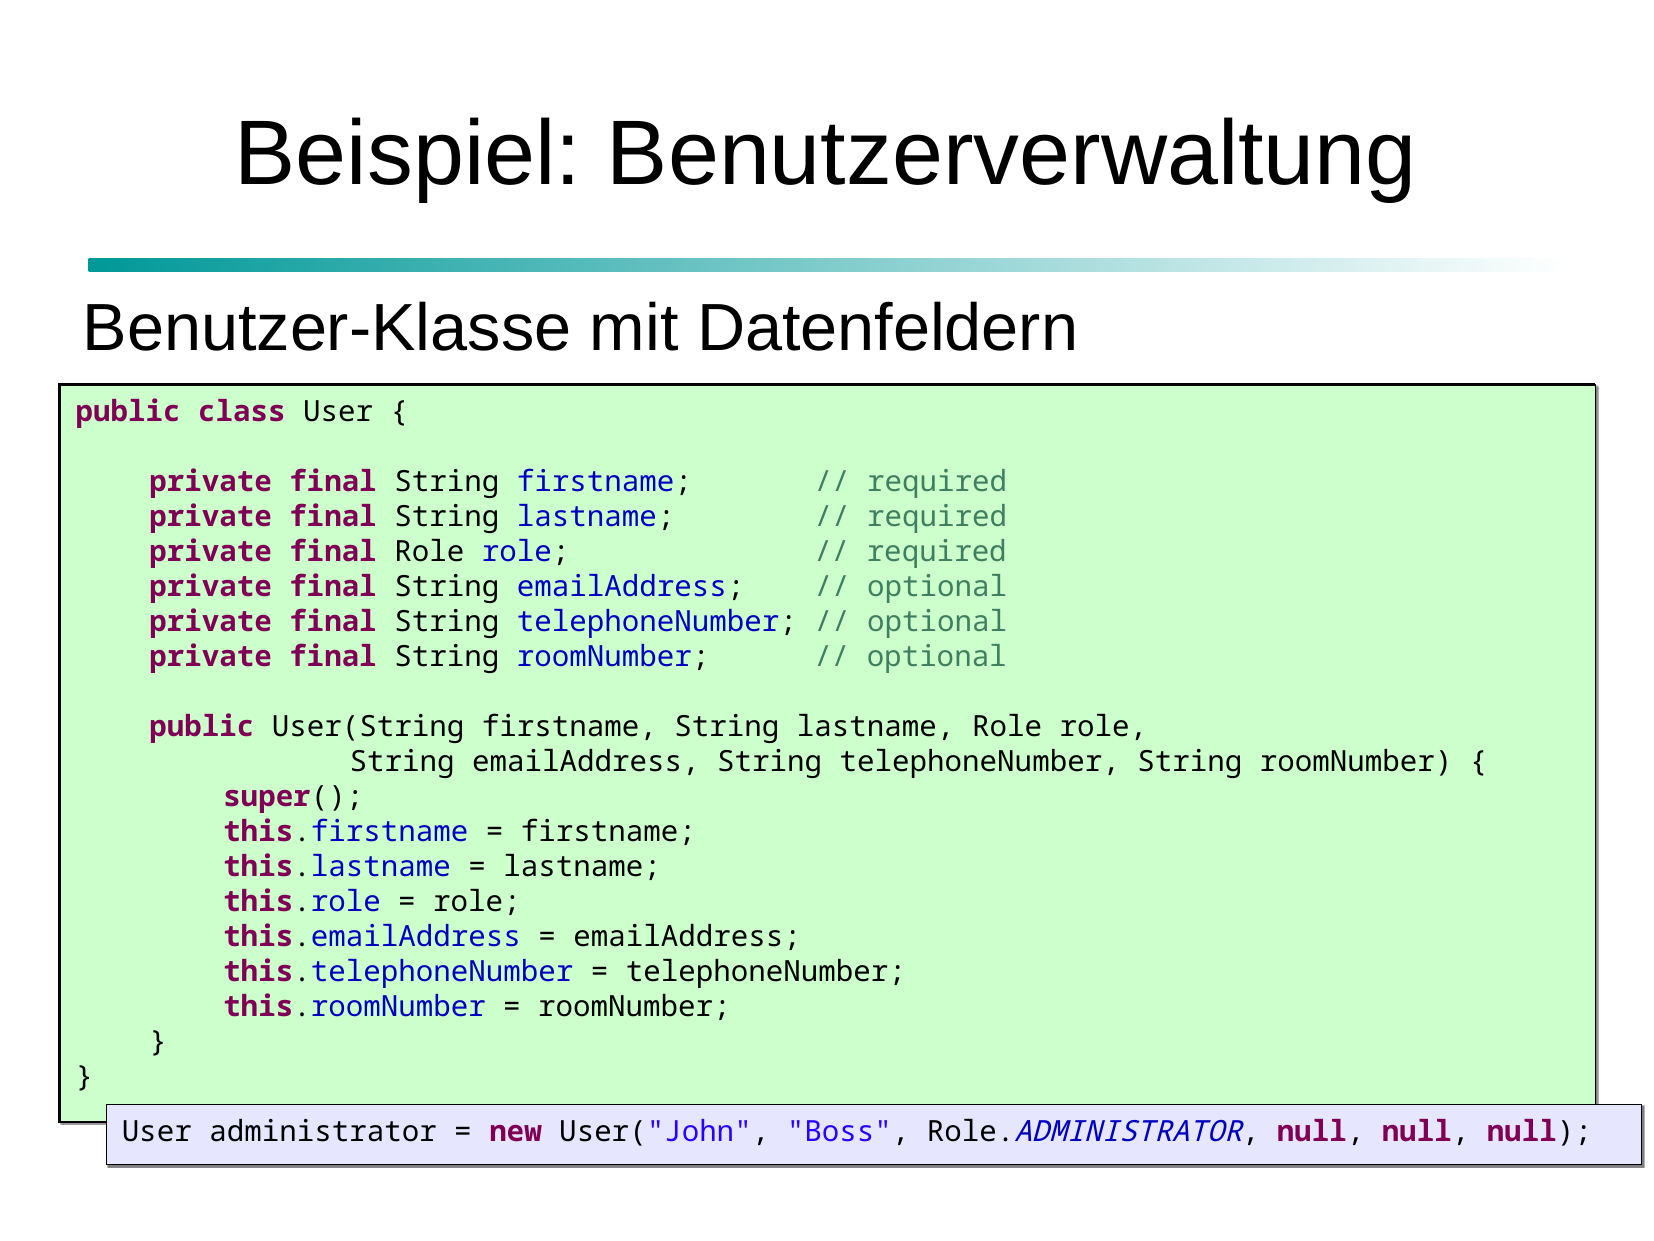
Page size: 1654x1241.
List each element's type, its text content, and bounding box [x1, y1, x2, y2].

text_box public class User { private final String firstname; // required private final String lastname; // required private final Role role; // required private final String emailAddress; // optional private final String telephoneNumber; // optional private final String roomNumber; // optional public User(String firstname, String lastname, Role role, String emailAddress, String telephoneNumber, String roomNumber) { super(); this.firstname = firstname; this.lastname = lastname; this.role = role; this.emailAddress = emailAddress; this.telephoneNumber = telephoneNumber; this.roomNumber = roomNumber; } } [60, 384, 1596, 1123]
list Benutzer-Klasse mit Datenfeldern [82, 290, 1571, 384]
title Beispiel: Benutzerverwaltung [82, 49, 1571, 257]
text_box User administrator = new User("John", "Boss", Role.ADMINISTRATOR, null, null, null); [106, 1104, 1642, 1165]
